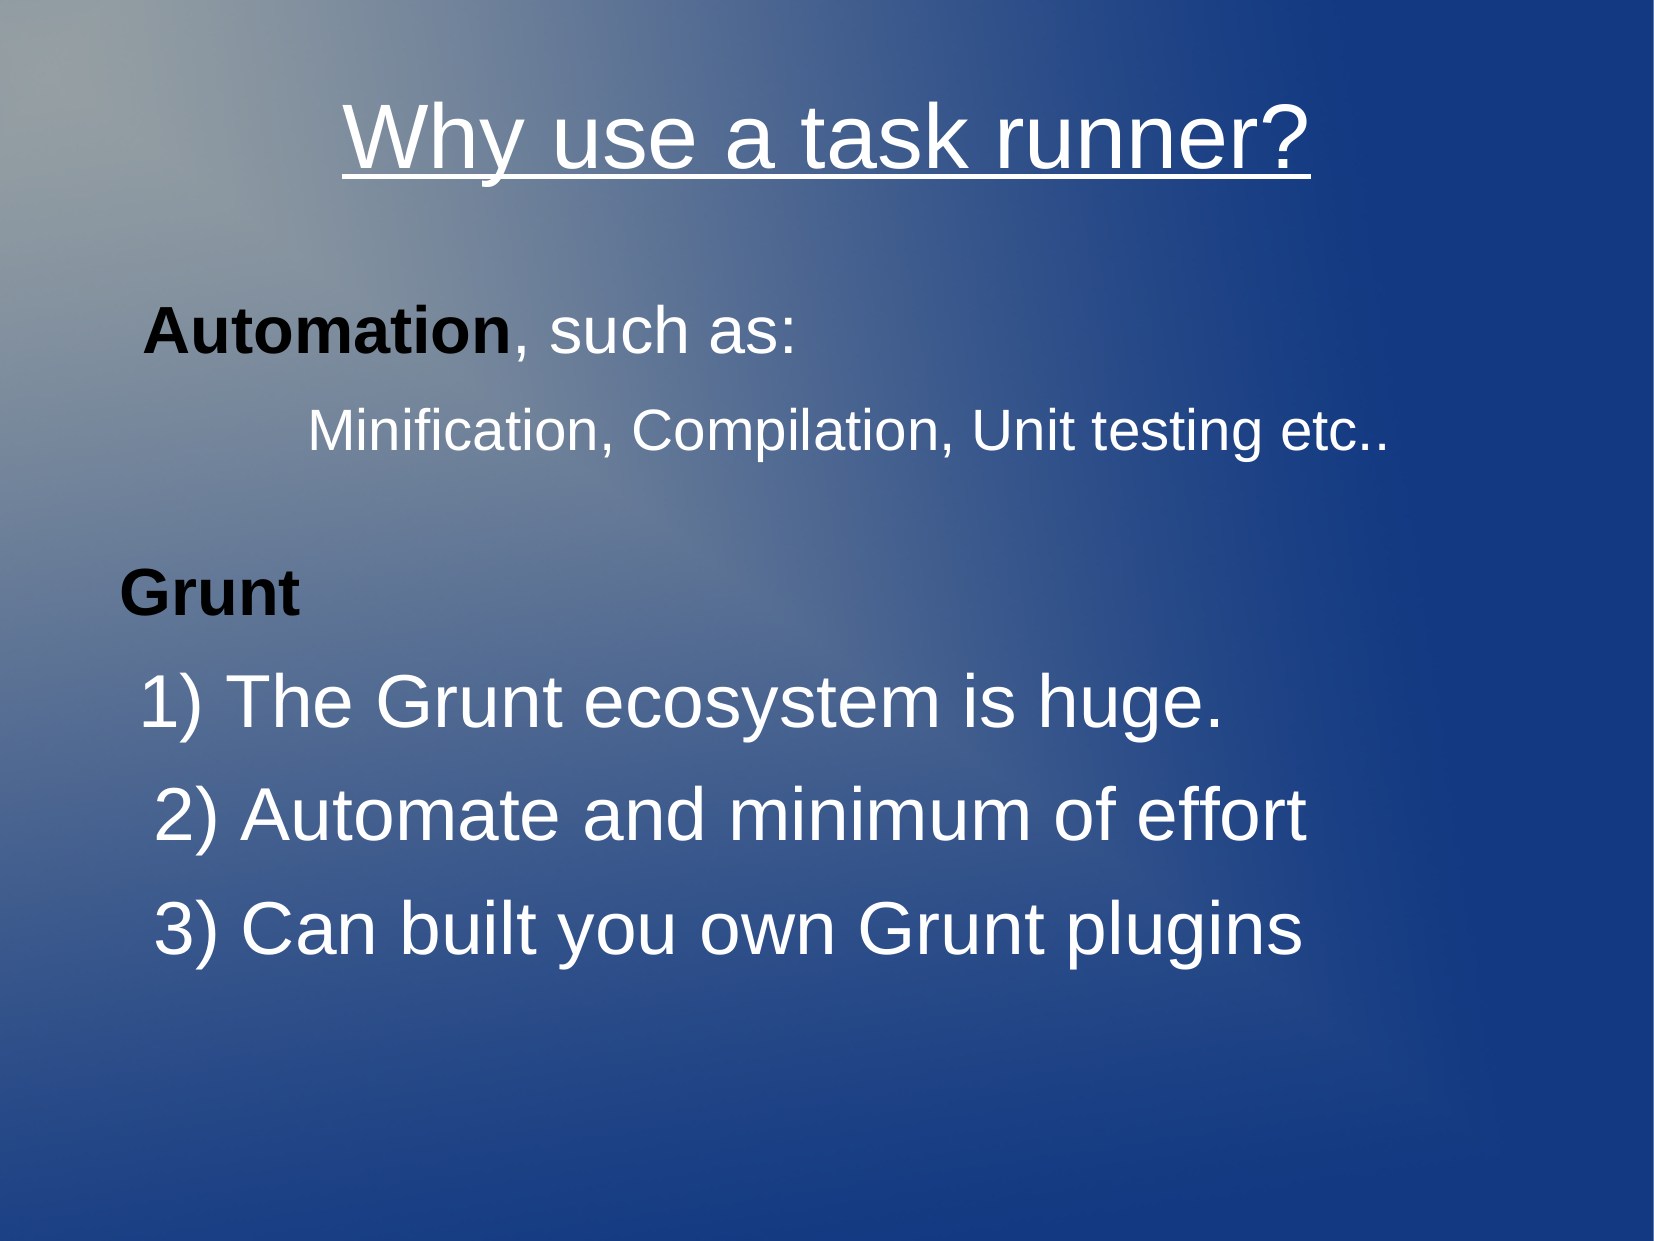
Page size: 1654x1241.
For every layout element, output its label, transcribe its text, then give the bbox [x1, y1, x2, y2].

picture [0, 0, 1654, 1241]
title Why use a task runner? [82, 33, 1571, 241]
list Grunt 1) The Grunt ecosystem is huge. 2) Automate and minimum of effort 3) Can built you own Grunt plugins [82, 555, 1538, 971]
list Automation, such as: Minification, Compilation, Unit testing etc.. [71, 293, 1527, 622]
